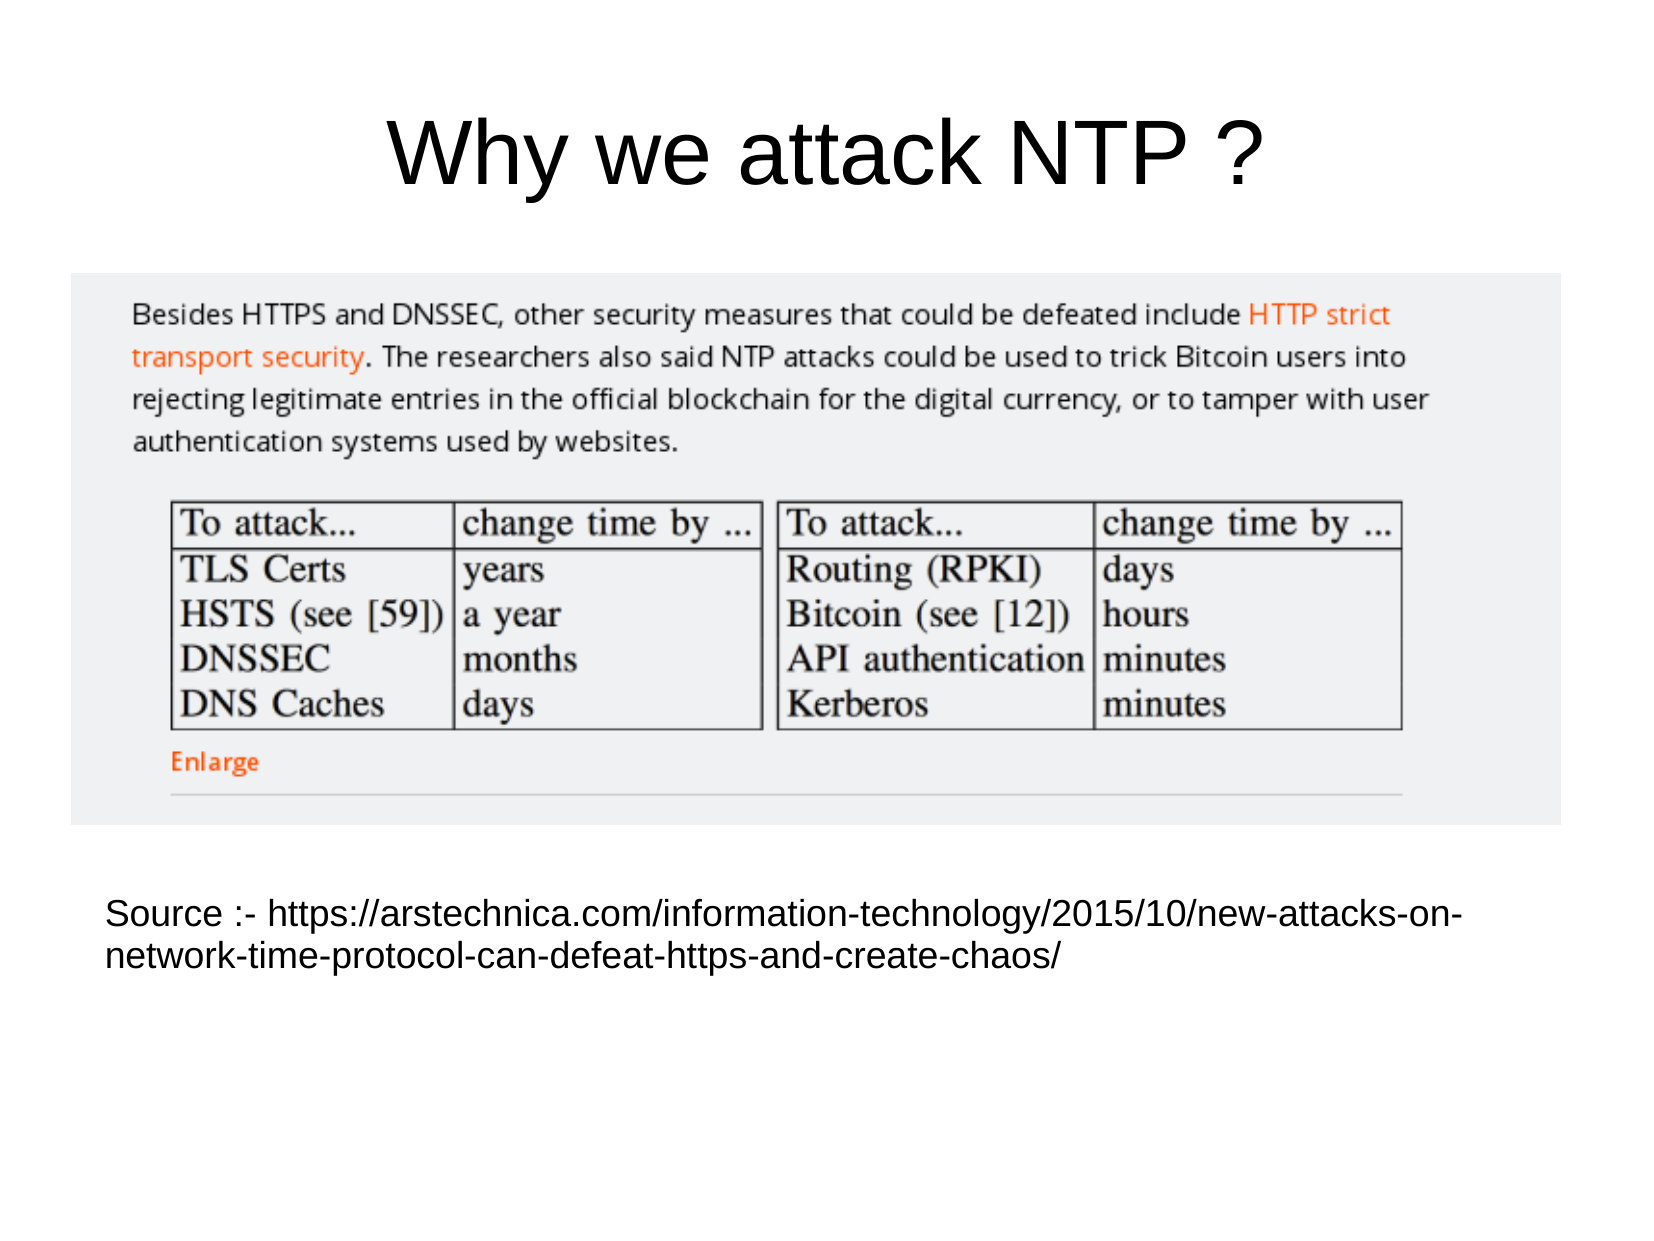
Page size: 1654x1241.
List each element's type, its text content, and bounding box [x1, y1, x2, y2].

picture [71, 273, 1561, 826]
text_box Source :- https://arstechnica.com/information-technology/2015/10/new-attacks-on-network-time-protocol-can-defeat-https-and-create-chaos/ [90, 885, 1531, 984]
title Why we attack NTP ? [82, 49, 1571, 257]
